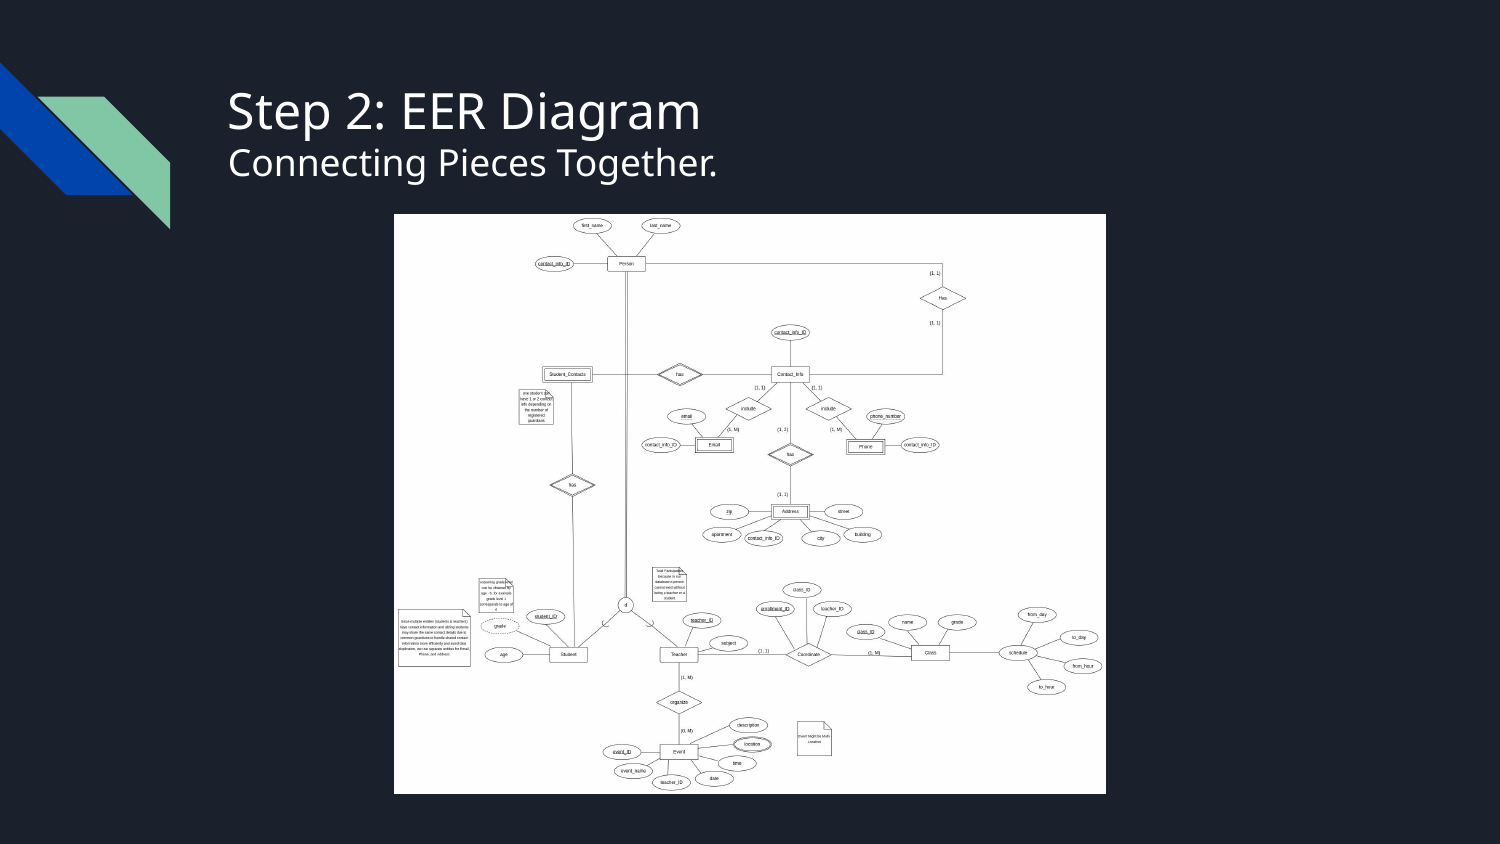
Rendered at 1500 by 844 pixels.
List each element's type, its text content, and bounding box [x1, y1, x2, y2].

picture [394, 214, 1106, 794]
title Step 2: EER Diagram Connecting Pieces Together. [212, 64, 1368, 215]
